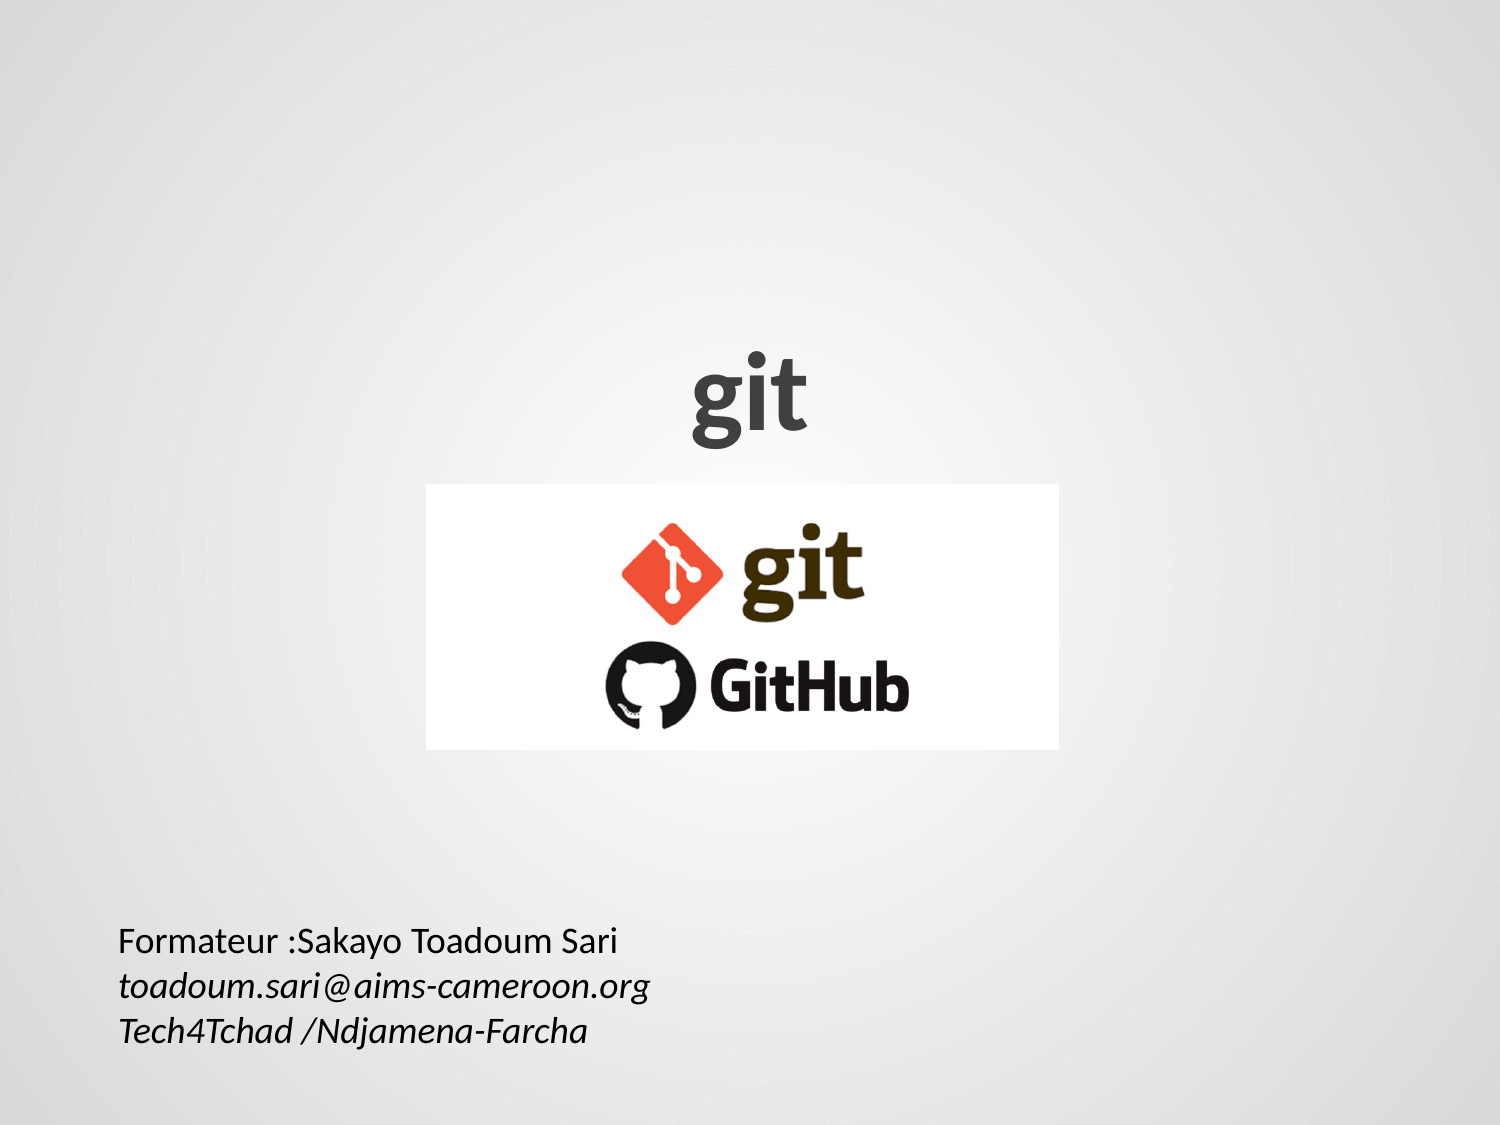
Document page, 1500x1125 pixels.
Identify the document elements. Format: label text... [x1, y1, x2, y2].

text_box Formateur :Sakayo Toadoum Sari toadoum.sari@aims-cameroon.org Tech4Tchad /Ndjamena-Farcha [103, 908, 667, 1059]
text_box git [149, 310, 1351, 598]
picture [426, 484, 1059, 750]
